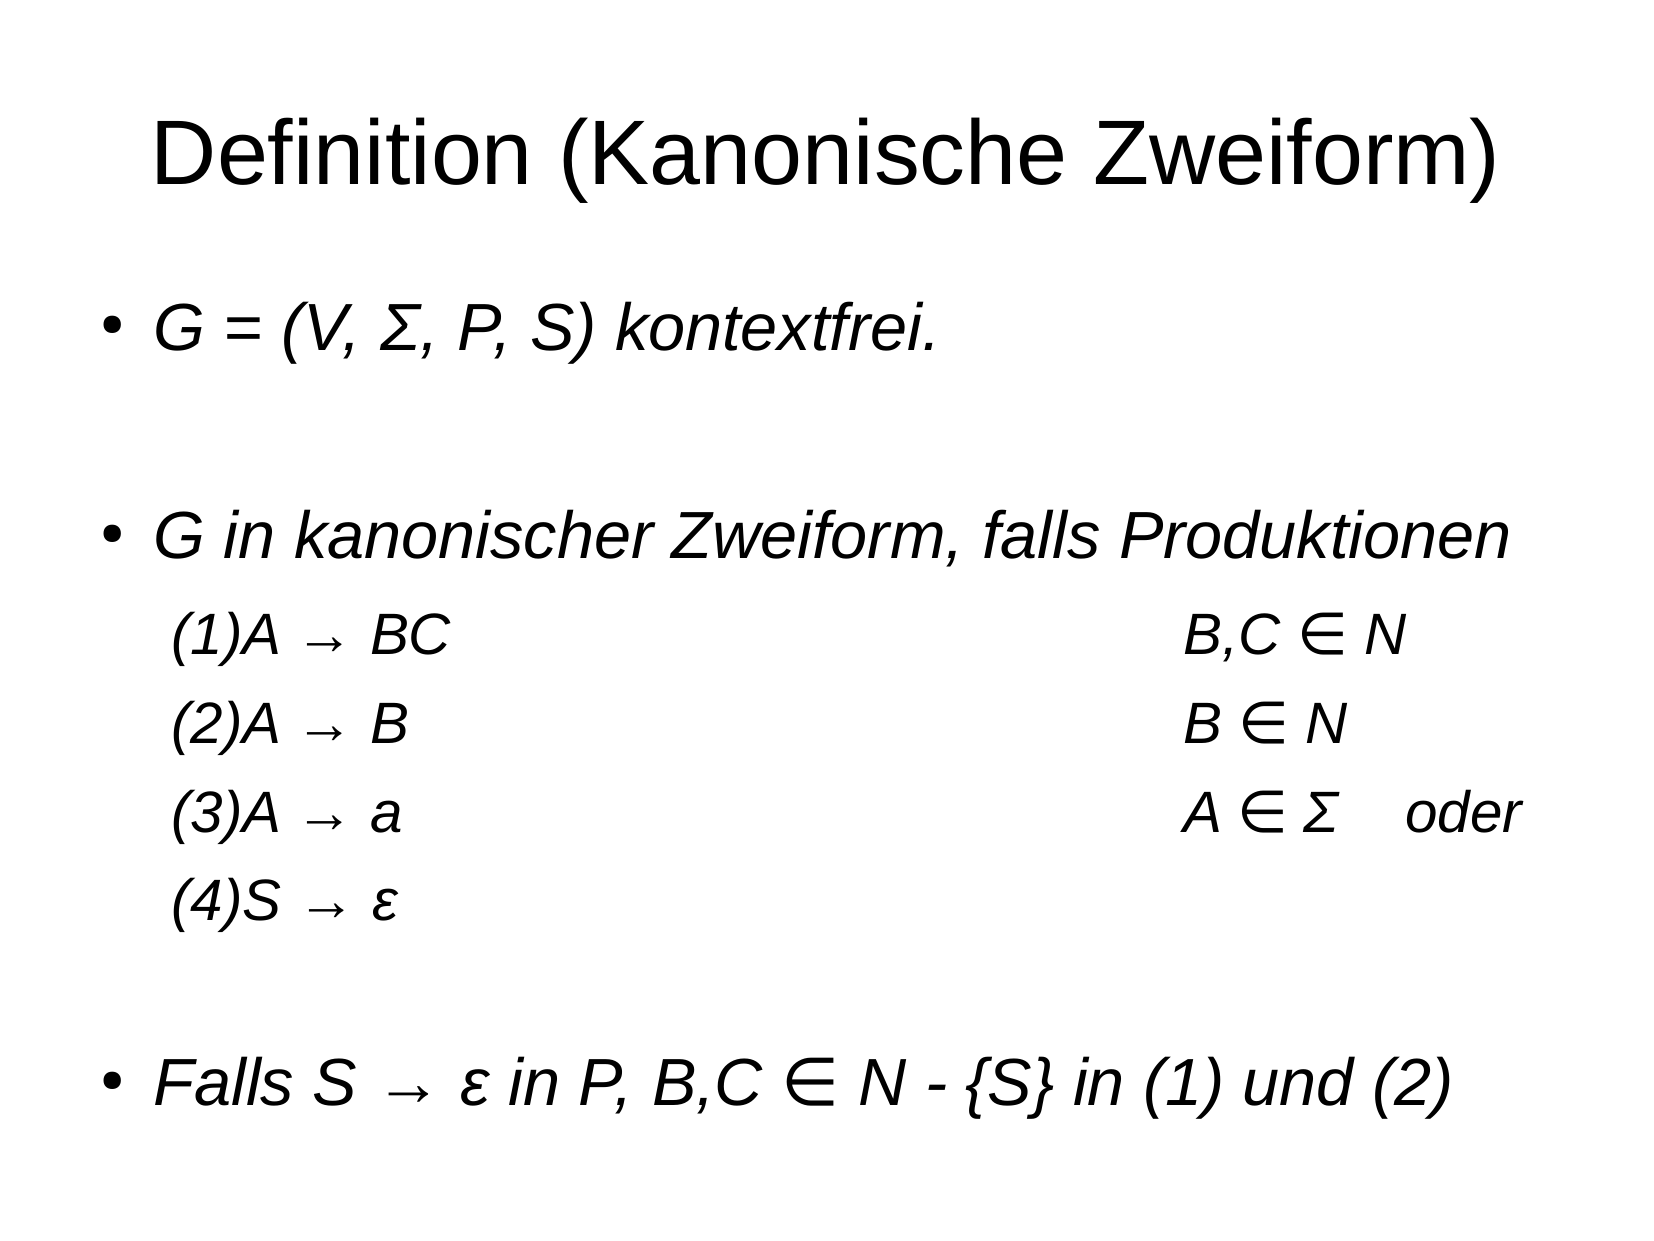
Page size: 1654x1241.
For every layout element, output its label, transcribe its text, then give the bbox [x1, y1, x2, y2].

title Definition (Kanonische Zweiform) [82, 49, 1571, 257]
list G = (V, Σ, P, S) kontextfrei. G in kanonischer Zweiform, falls Produktionen A → BC B,C ∈ N A → B B ∈ N A → a A ∈ Σ oder S → ε Falls S → ε in P, B,C ∈ N - {S} in (1) und (2) [82, 290, 1571, 1120]
